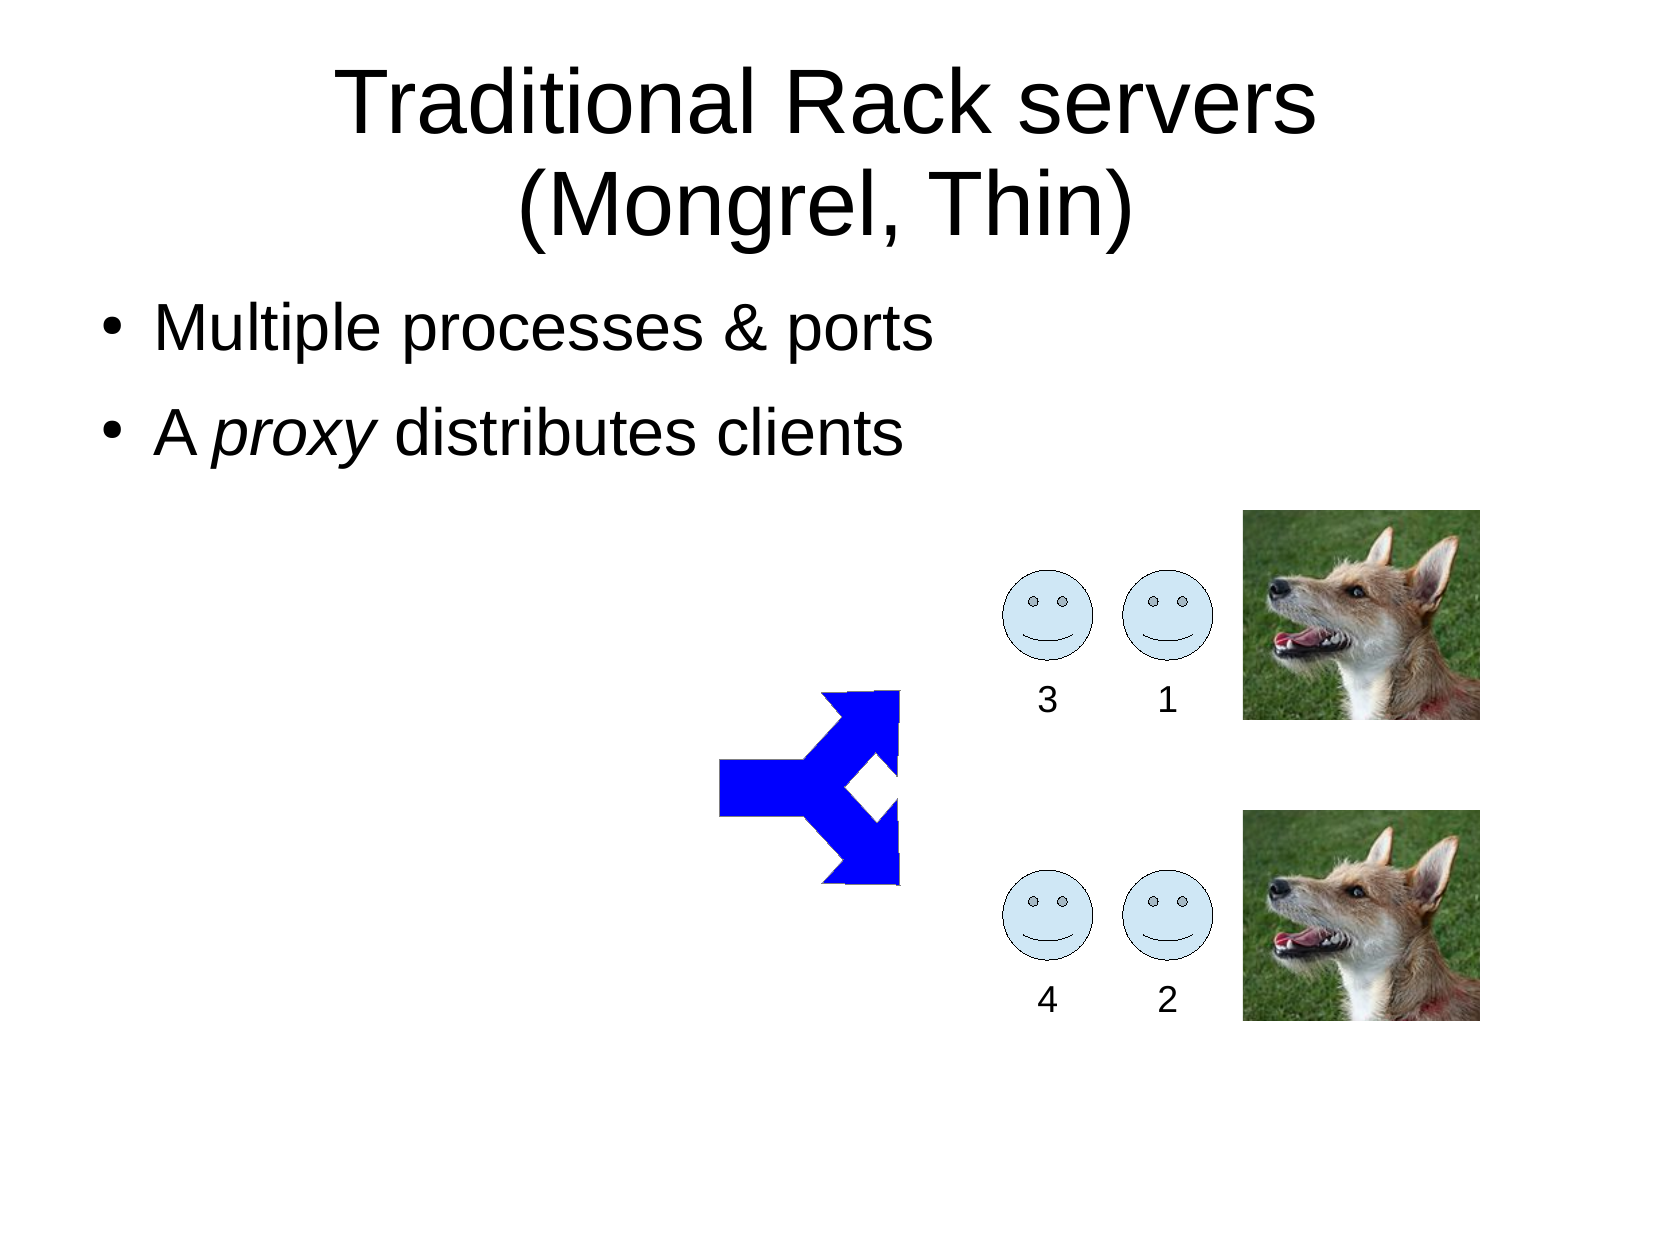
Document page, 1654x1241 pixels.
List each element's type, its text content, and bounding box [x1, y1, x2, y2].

text_box 1 [1122, 570, 1213, 661]
text_box 3 [1002, 570, 1093, 661]
list Multiple processes & ports A proxy distributes clients [82, 290, 1571, 1109]
text_box 2 [1122, 870, 1213, 961]
text_box [719, 690, 901, 886]
picture [1242, 810, 1480, 1021]
picture [1242, 510, 1480, 720]
text_box 4 [1002, 870, 1093, 961]
title Traditional Rack servers (Mongrel, Thin) [82, 49, 1571, 257]
